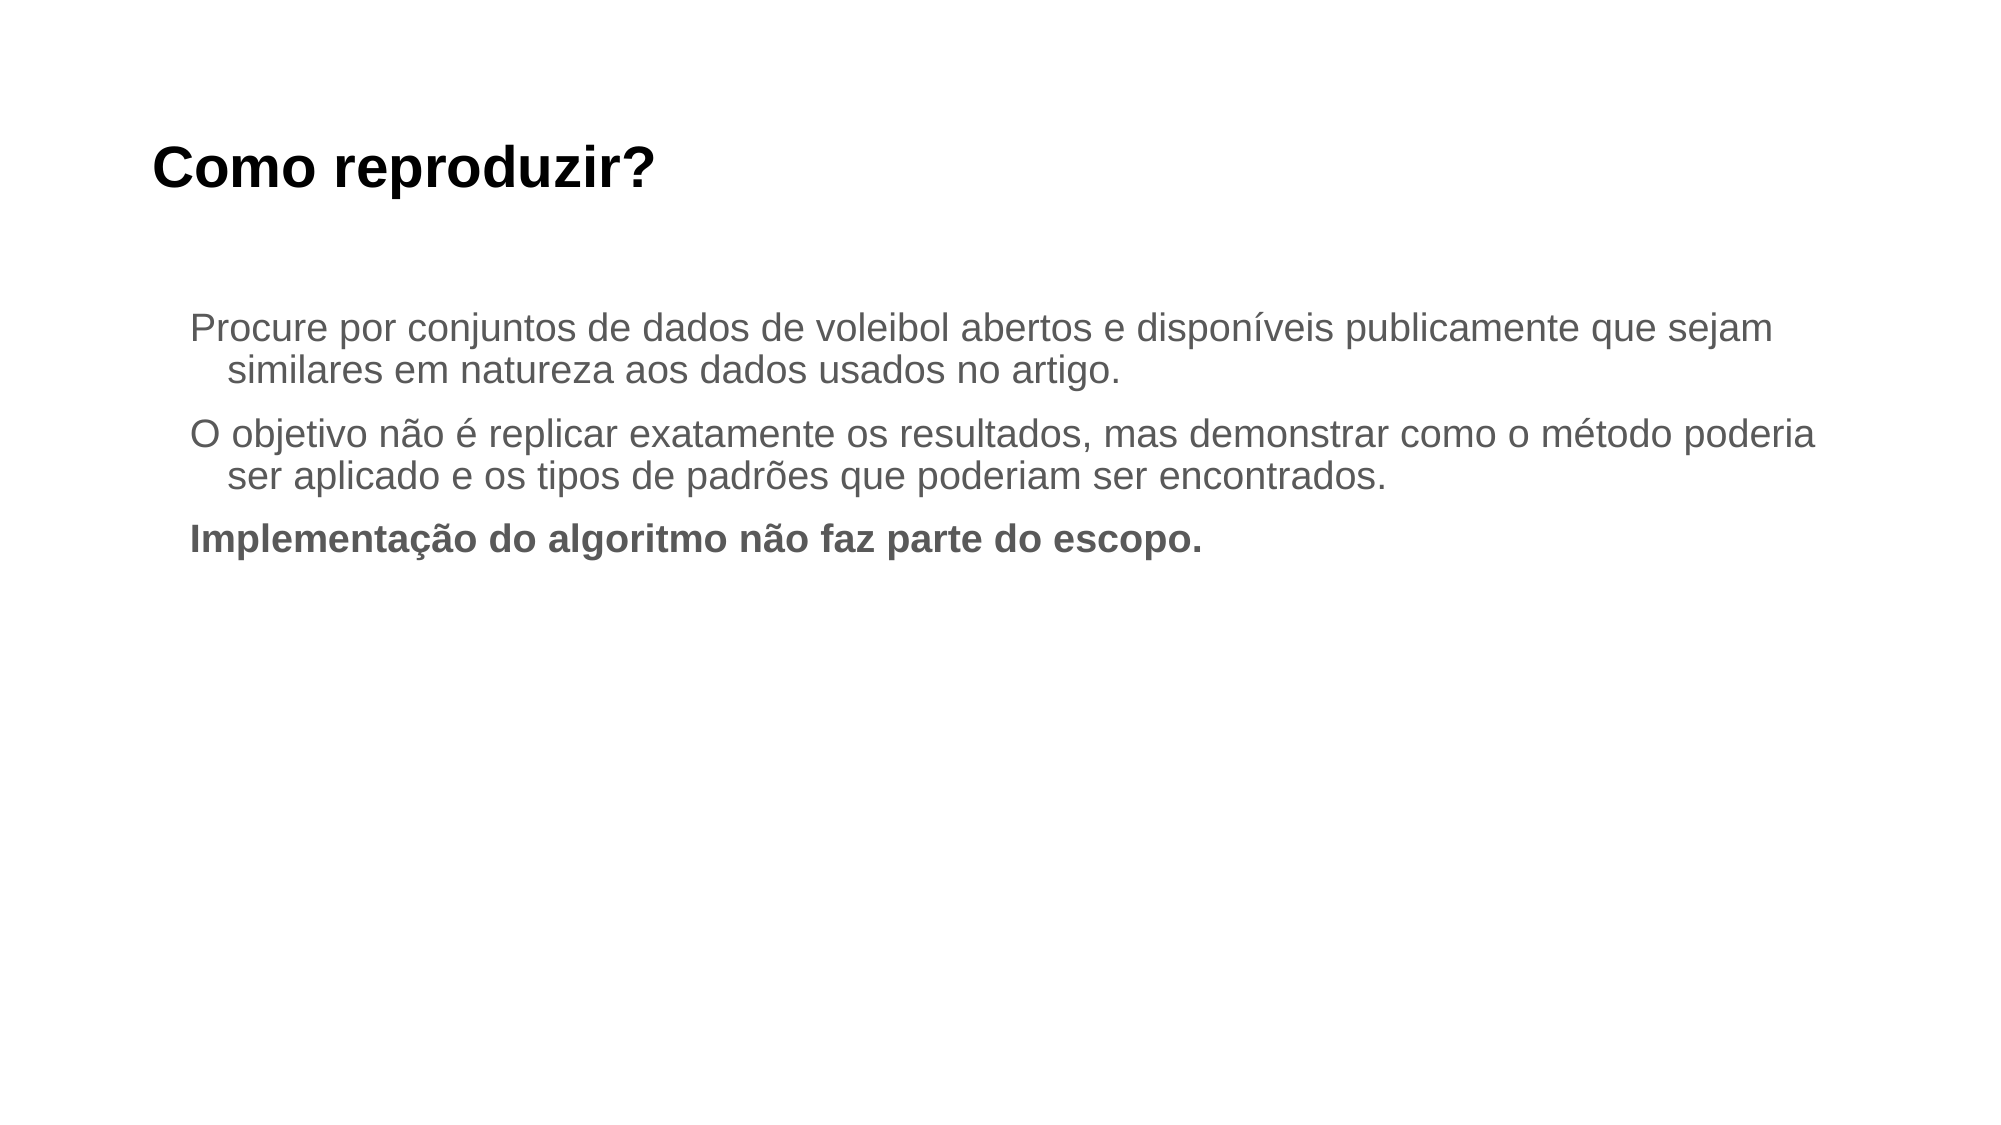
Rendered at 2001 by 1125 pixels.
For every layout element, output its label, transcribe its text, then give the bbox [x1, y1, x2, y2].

title Como reproduzir? [137, 59, 1863, 278]
list Procure por conjuntos de dados de voleibol abertos e disponíveis publicamente que sejam similares em natureza aos dados usados no artigo. O objetivo não é replicar exatamente os resultados, mas demonstrar como o método poderia ser aplicado e os tipos de padrões que poderiam ser encontrados. Implementação do algoritmo não faz parte do escopo. [137, 299, 1863, 1014]
